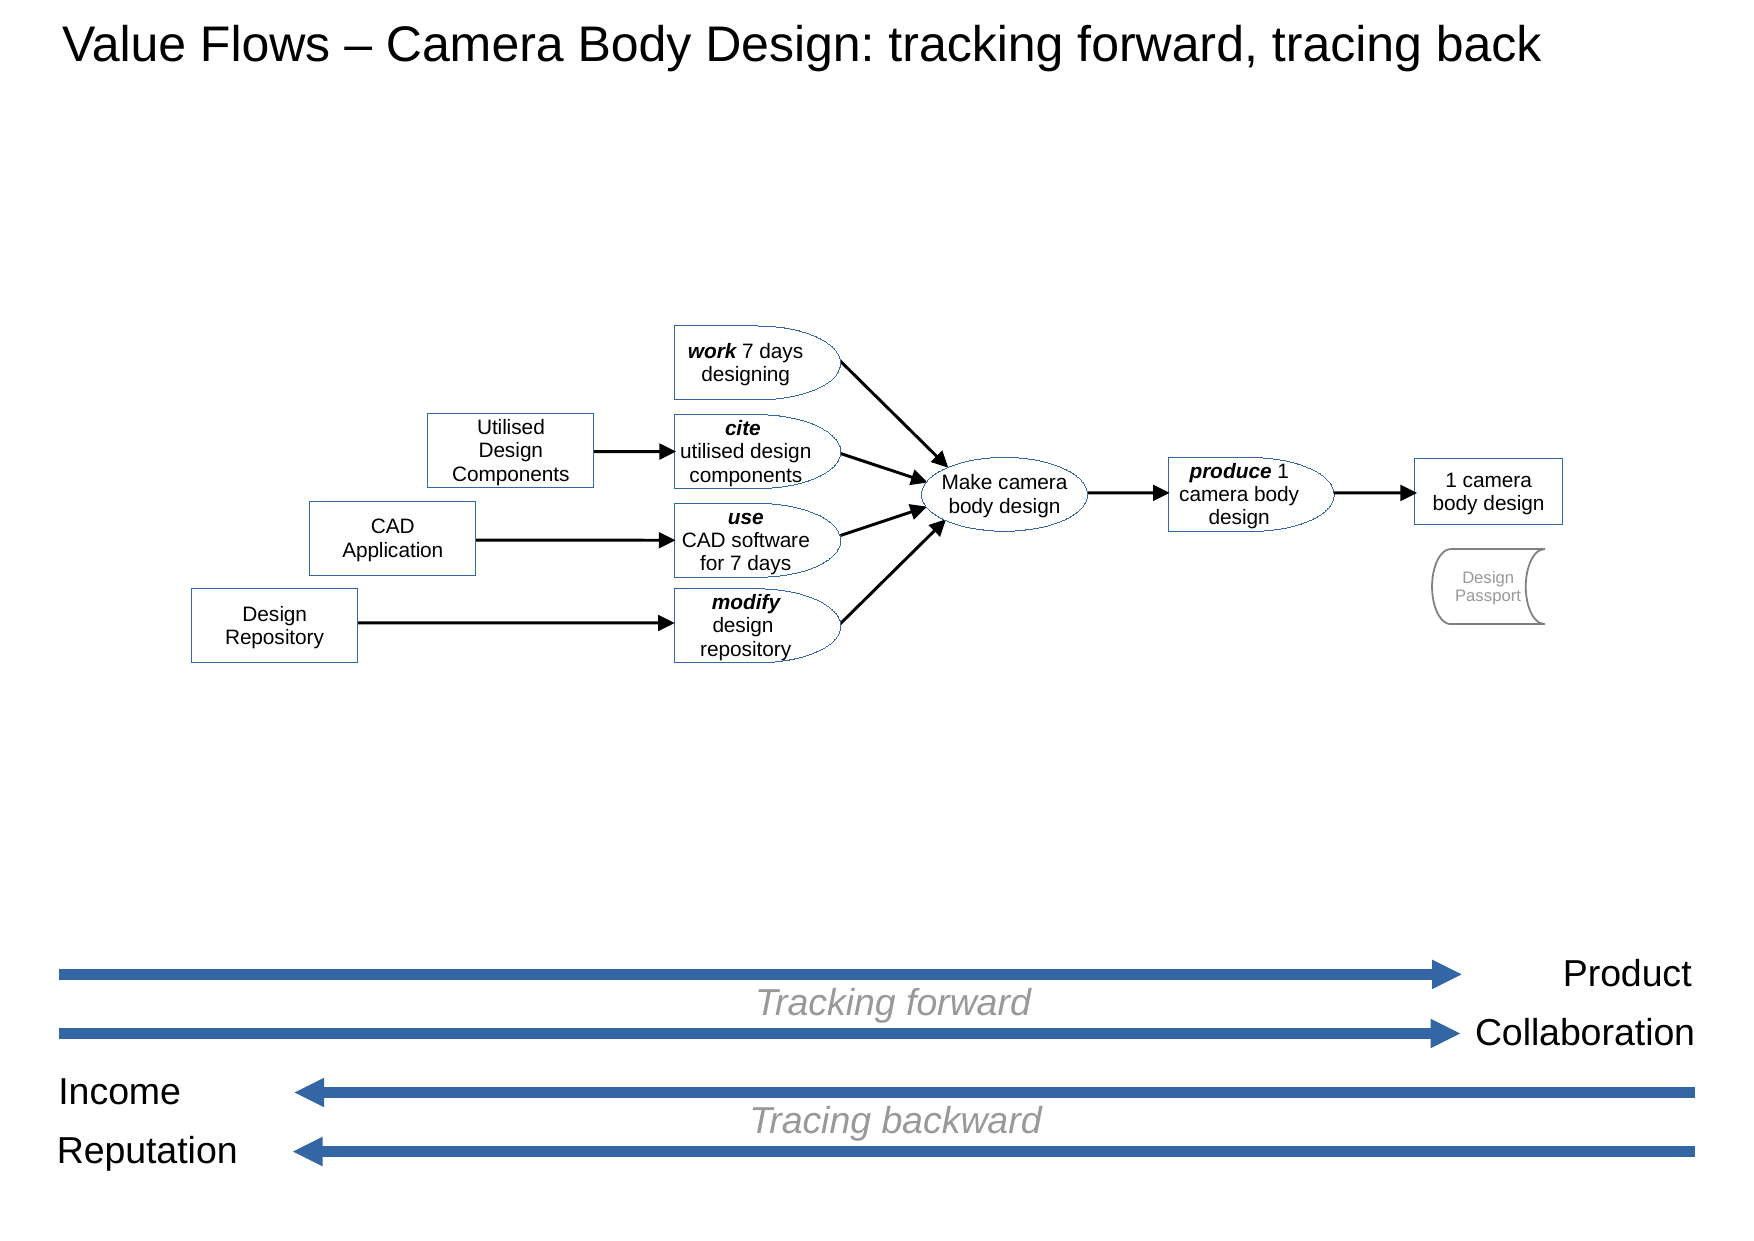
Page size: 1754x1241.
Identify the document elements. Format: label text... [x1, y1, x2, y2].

text_box work 7 days designing [674, 325, 841, 400]
text_box Reputation [42, 1122, 295, 1179]
text_box 1 camera body design [1414, 458, 1563, 525]
text_box Collaboration [1460, 1003, 1713, 1061]
text_box cite utilised design components [674, 414, 841, 489]
text_box Value Flows – Camera Body Design: tracking forward, tracing back [47, 8, 1698, 136]
text_box Tracing backward [734, 1092, 1072, 1152]
text_box Product [1473, 944, 1707, 1002]
text_box Make camera body design [921, 457, 1088, 532]
text_box modify design repository [674, 588, 841, 663]
text_box Utilised Design Components [427, 413, 594, 488]
text_box Income [43, 1062, 236, 1120]
text_box Design Repository [191, 588, 358, 663]
text_box use CAD software for 7 days [674, 503, 841, 578]
text_box produce 1 camera body design [1168, 457, 1335, 532]
text_box Design Passport [1432, 549, 1545, 625]
text_box Tracking forward [740, 974, 1063, 1032]
text_box CAD Application [309, 501, 476, 576]
